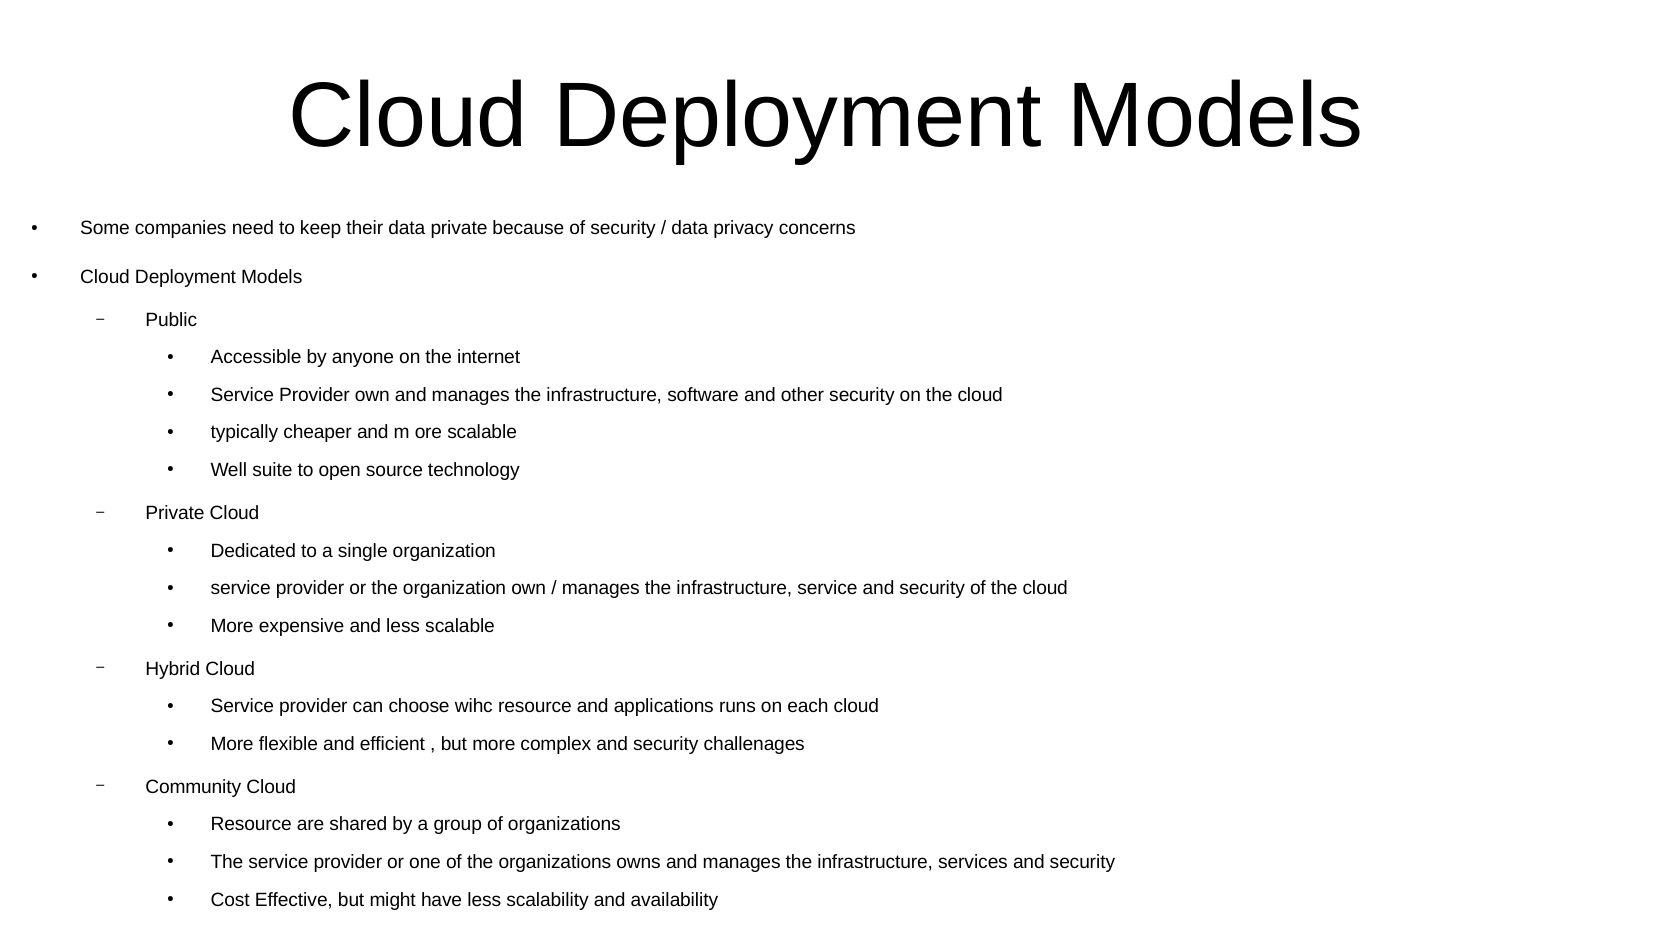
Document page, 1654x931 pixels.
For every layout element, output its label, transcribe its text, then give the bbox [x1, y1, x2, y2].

title Cloud Deployment Models [82, 37, 1571, 193]
list Some companies need to keep their data private because of security / data privacy concerns Cloud Deployment Models Public Accessible by anyone on the internet Service Provider own and manages the infrastructure, software and other security on the cloud typically cheaper and m ore scalable Well suite to open source technology Private Cloud Dedicated to a single organization service provider or the organization own / manages the infrastructure, service and security of the cloud More expensive and less scalable Hybrid Cloud Service provider can choose wihc resource and applications runs on each cloud More flexible and efficient , but more complex and security challenages Community Cloud Resource are shared by a group of organizations The service provider or one of the organizations owns and manages the infrastructure, services and security Cost Effective, but might have less scalability and availability [15, 217, 1571, 916]
